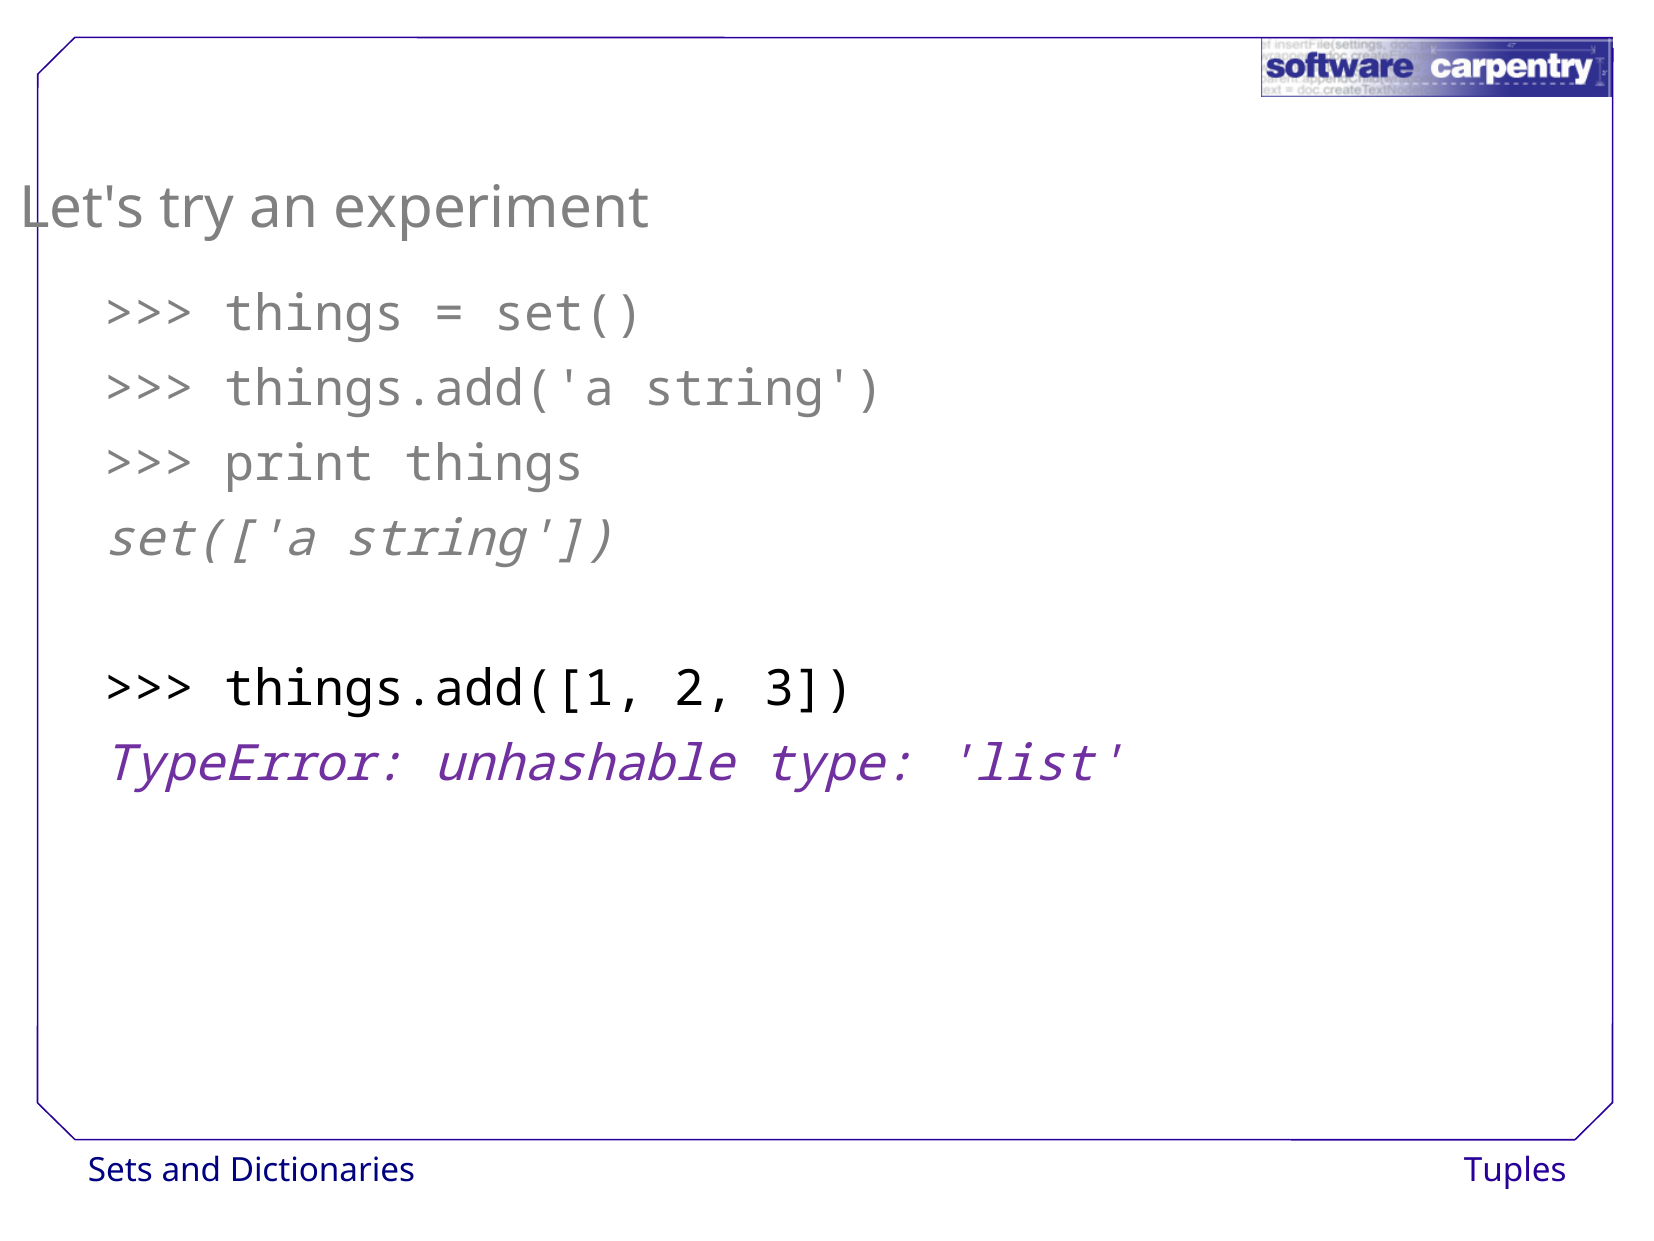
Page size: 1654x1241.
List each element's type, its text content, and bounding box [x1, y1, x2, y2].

text_box >>> things = set() >>> things.add('a string') >>> print things set(['a string']) >>> things.add([1, 2, 3]) TypeError: unhashable type: 'list' [89, 258, 1512, 885]
picture [1261, 39, 1613, 97]
text_box Let's try an experiment [4, 126, 815, 248]
